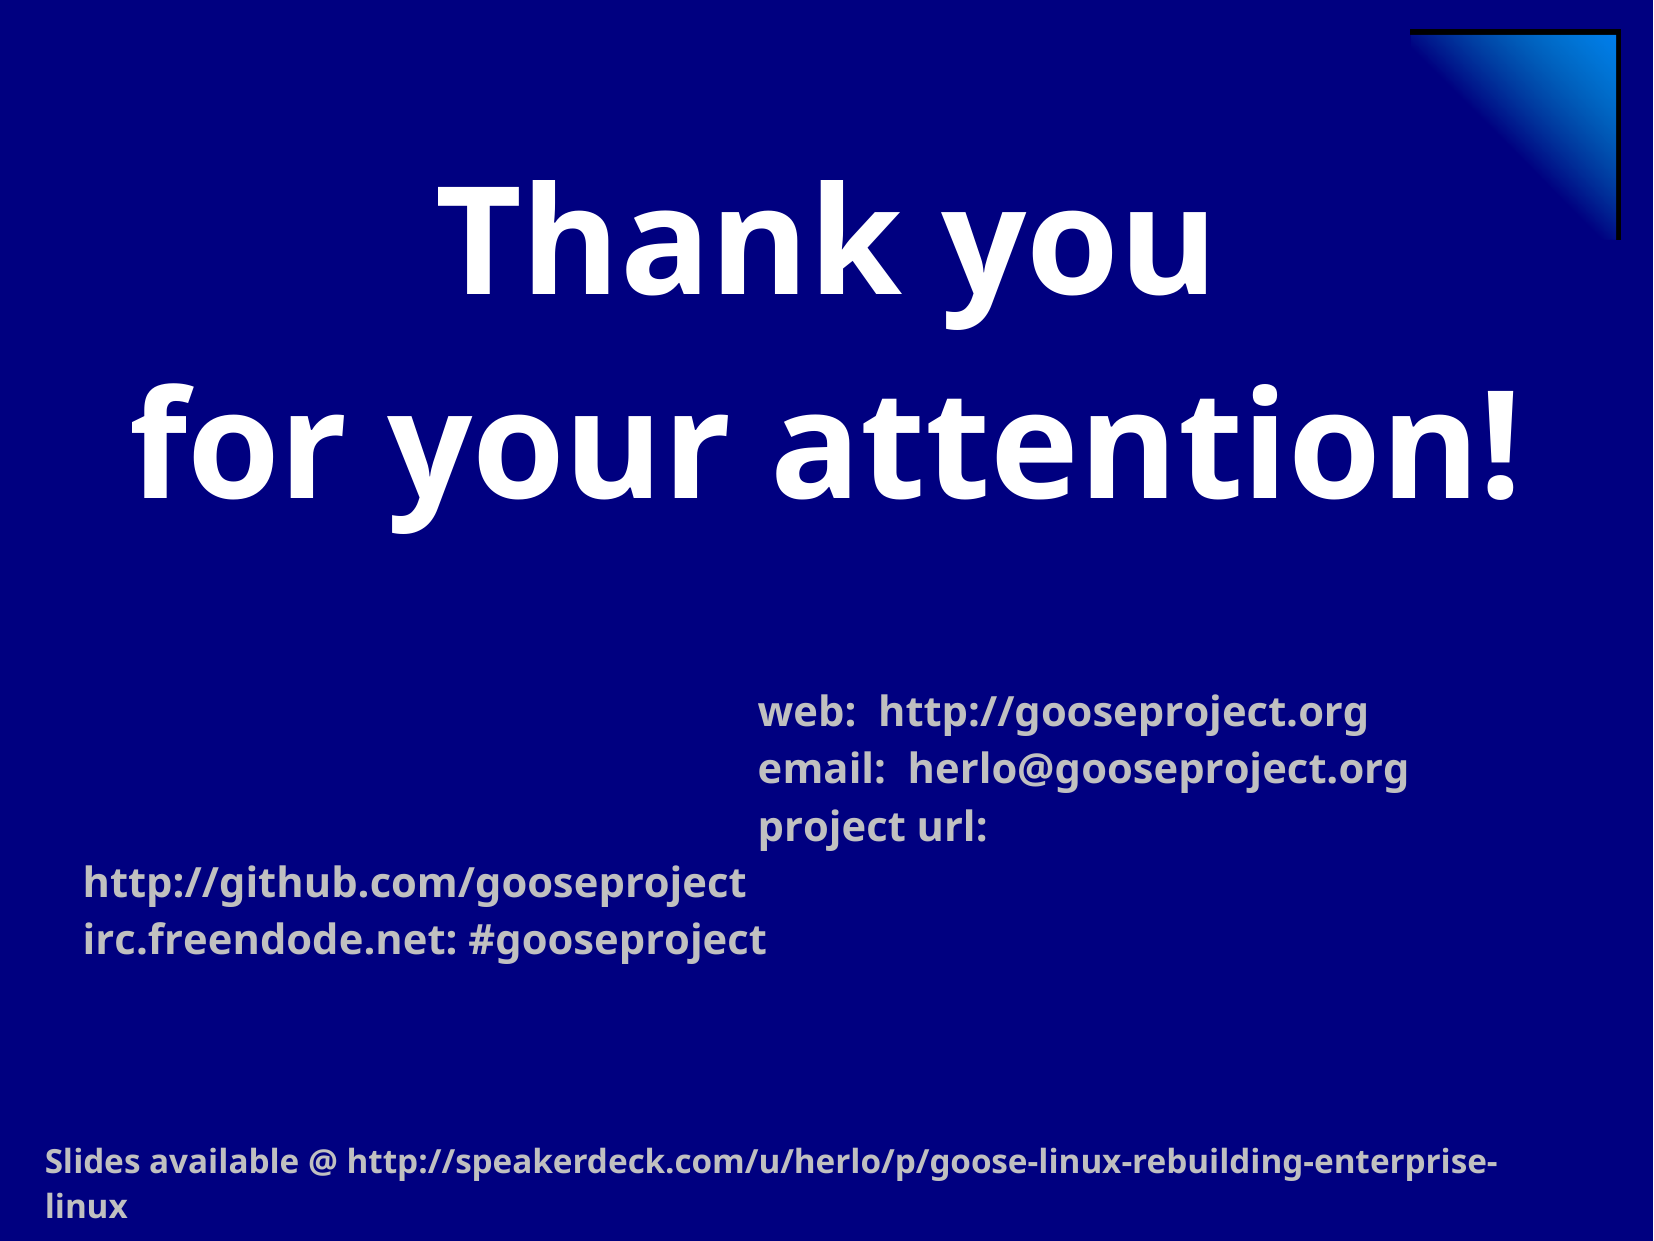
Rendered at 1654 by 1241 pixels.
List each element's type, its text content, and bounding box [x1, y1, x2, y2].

subtitle Thank you for your attention! web: http://gooseproject.org email: herlo@gooseproject.org project url: http://github.com/gooseproject irc.freendode.net: #gooseproject [82, 17, 1571, 1142]
text_box Slides available @ http://speakerdeck.com/u/herlo/p/goose-linux-rebuilding-enterprise-linux [30, 1130, 1546, 1189]
picture [1410, 29, 1621, 241]
